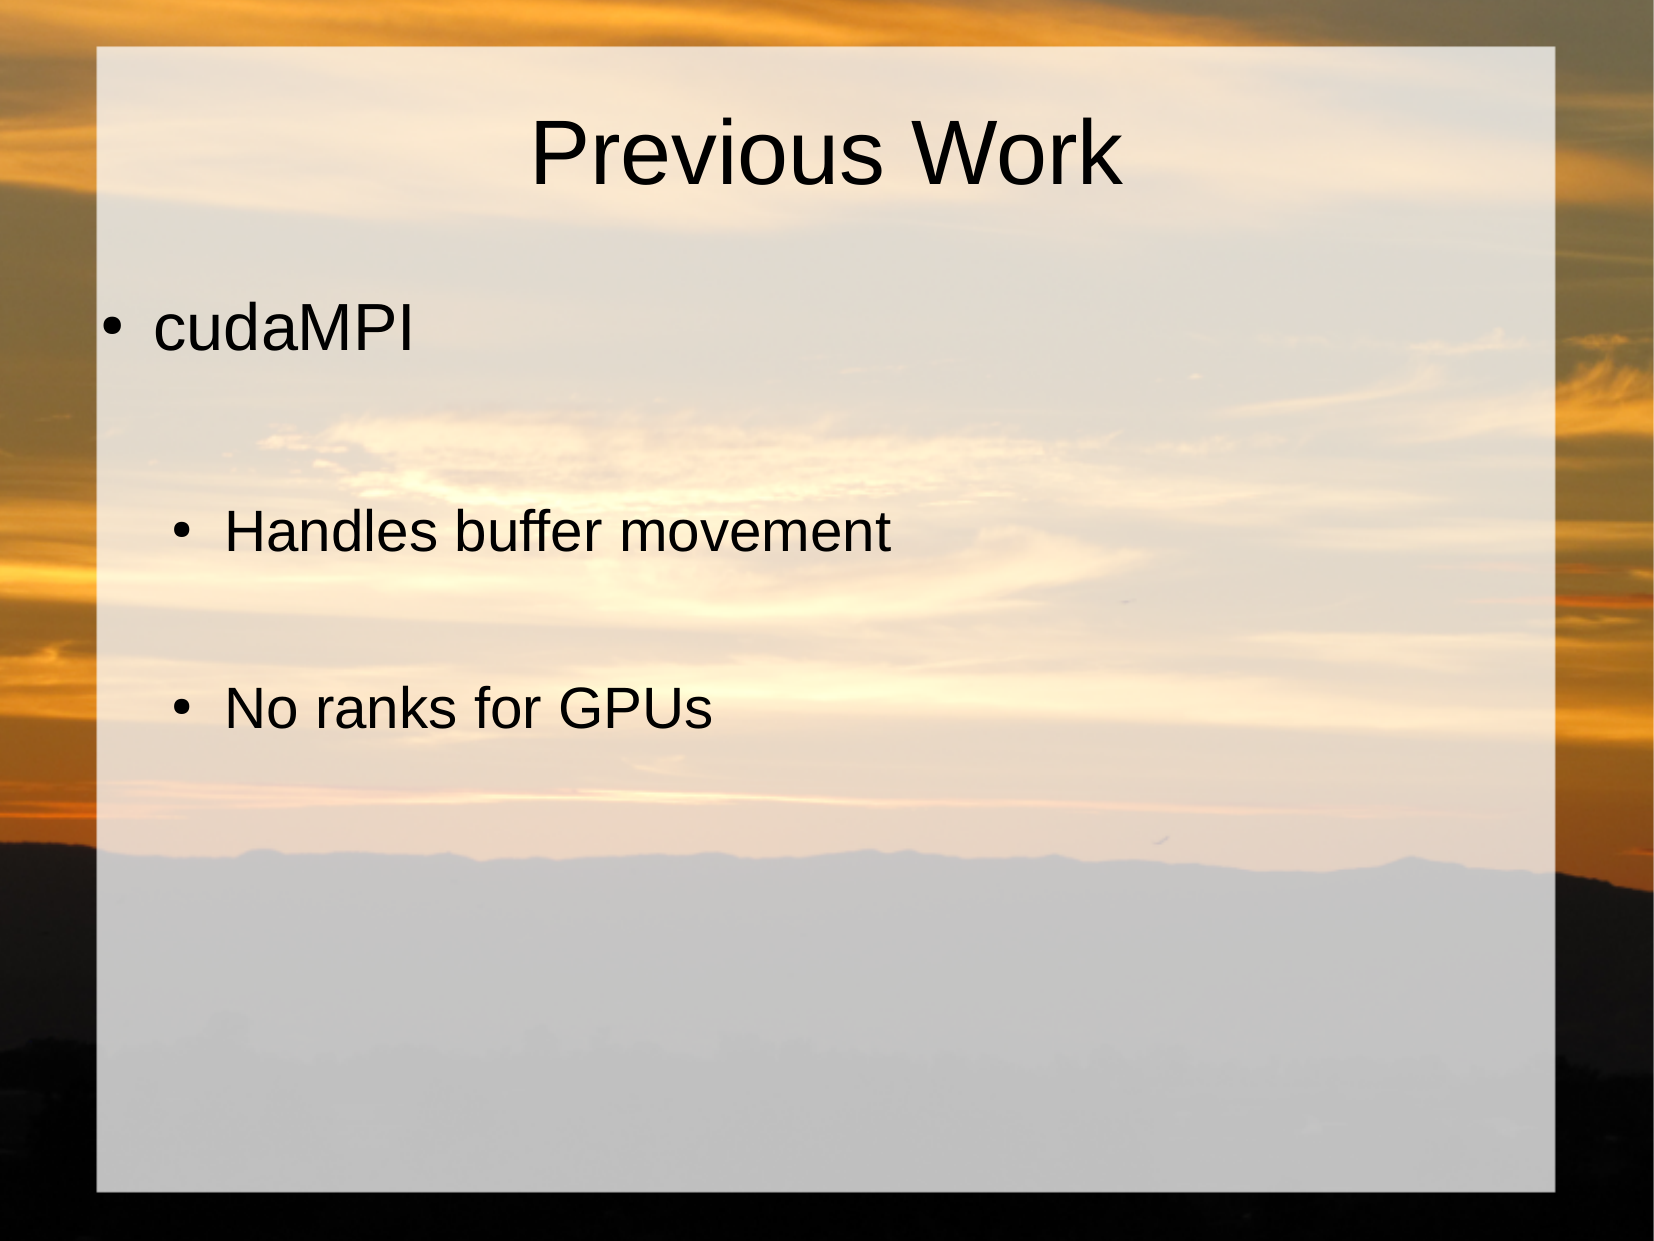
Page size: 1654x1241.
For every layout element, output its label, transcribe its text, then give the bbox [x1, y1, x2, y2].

picture [0, 0, 1654, 1241]
title Previous Work [82, 49, 1571, 257]
list cudaMPI Handles buffer movement No ranks for GPUs [82, 290, 1571, 1109]
